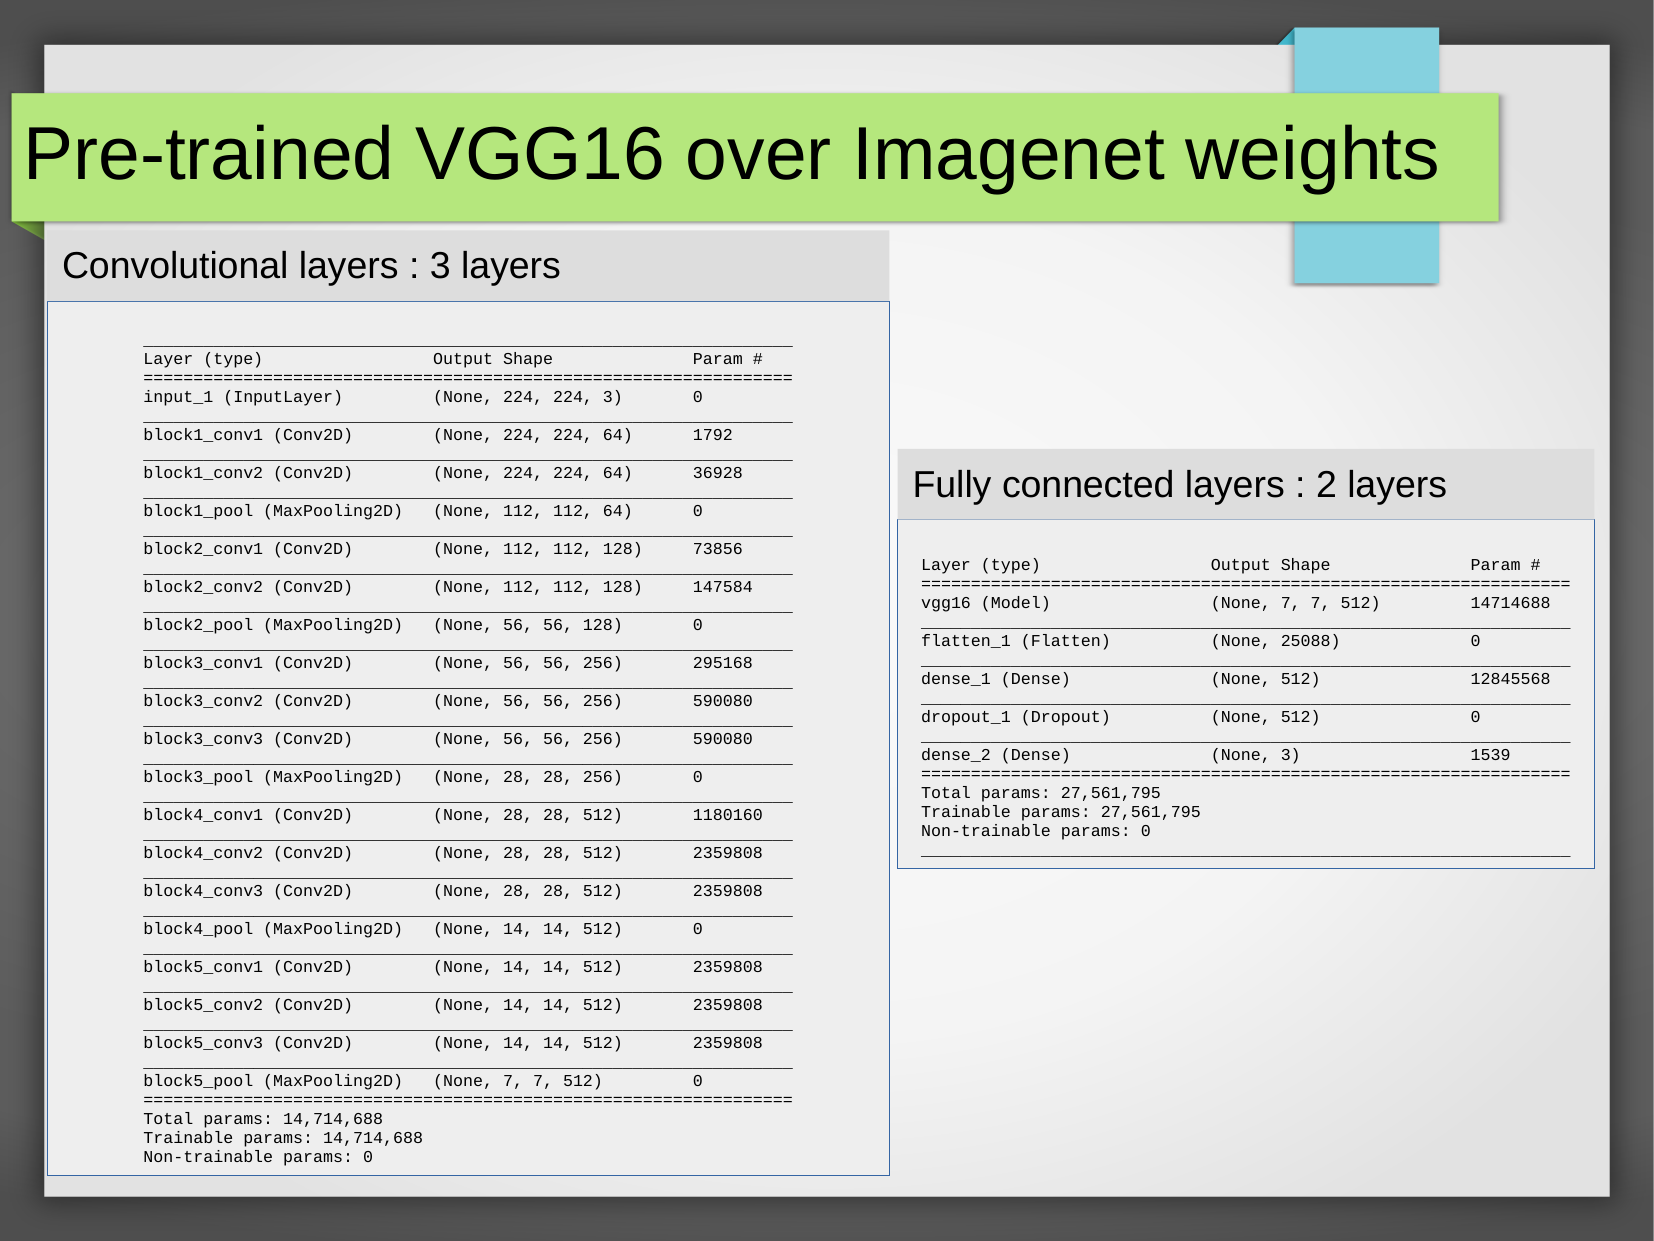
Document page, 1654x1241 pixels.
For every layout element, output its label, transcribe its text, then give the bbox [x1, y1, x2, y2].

text_box Layer (type) Output Shape Param # ================================================================= vgg16 (Model) (None, 7, 7, 512) 14714688 _________________________________________________________________ flatten_1 (Flatten) (None, 25088) 0 _________________________________________________________________ dense_1 (Dense) (None, 512) 12845568 _________________________________________________________________ dropout_1 (Dropout) (None, 512) 0 _________________________________________________________________ dense_2 (Dense) (None, 3) 1539 ================================================================= Total params: 27,561,795 Trainable params: 27,561,795 Non-trainable params: 0 _________________________________________________________________ [897, 520, 1595, 869]
text_box Fully connected layers : 2 layers [897, 448, 1595, 520]
title Pre-trained VGG16 over Imagenet weights [23, 69, 1489, 238]
text_box _________________________________________________________________ Layer (type) Output Shape Param # ================================================================= input_1 (InputLayer) (None, 224, 224, 3) 0 _________________________________________________________________ block1_conv1 (Conv2D) (None, 224, 224, 64) 1792 _________________________________________________________________ block1_conv2 (Conv2D) (None, 224, 224, 64) 36928 _________________________________________________________________ block1_pool (MaxPooling2D) (None, 112, 112, 64) 0 _________________________________________________________________ block2_conv1 (Conv2D) (None, 112, 112, 128) 73856 _________________________________________________________________ block2_conv2 (Conv2D) (None, 112, 112, 128) 147584 _________________________________________________________________ block2_pool (MaxPooling2D) (None, 56, 56, 128) 0 _________________________________________________________________ block3_conv1 (Conv2D) (None, 56, 56, 256) 295168 _________________________________________________________________ block3_conv2 (Conv2D) (None, 56, 56, 256) 590080 _________________________________________________________________ block3_conv3 (Conv2D) (None, 56, 56, 256) 590080 _________________________________________________________________ block3_pool (MaxPooling2D) (None, 28, 28, 256) 0 _________________________________________________________________ block4_conv1 (Conv2D) (None, 28, 28, 512) 1180160 _________________________________________________________________ block4_conv2 (Conv2D) (None, 28, 28, 512) 2359808 _________________________________________________________________ block4_conv3 (Conv2D) (None, 28, 28, 512) 2359808 _________________________________________________________________ block4_pool (MaxPooling2D) (None, 14, 14, 512) 0 _________________________________________________________________ block5_conv1 (Conv2D) (None, 14, 14, 512) 2359808 _________________________________________________________________ block5_conv2 (Conv2D) (None, 14, 14, 512) 2359808 _________________________________________________________________ block5_conv3 (Conv2D) (None, 14, 14, 512) 2359808 _________________________________________________________________ block5_pool (MaxPooling2D) (None, 7, 7, 512) 0 ================================================================= Total params: 14,714,688 Trainable params: 14,714,688 Non-trainable params: 0 [47, 302, 890, 1176]
picture [0, 0, 1654, 1241]
text_box Convolutional layers : 3 layers [47, 230, 890, 302]
